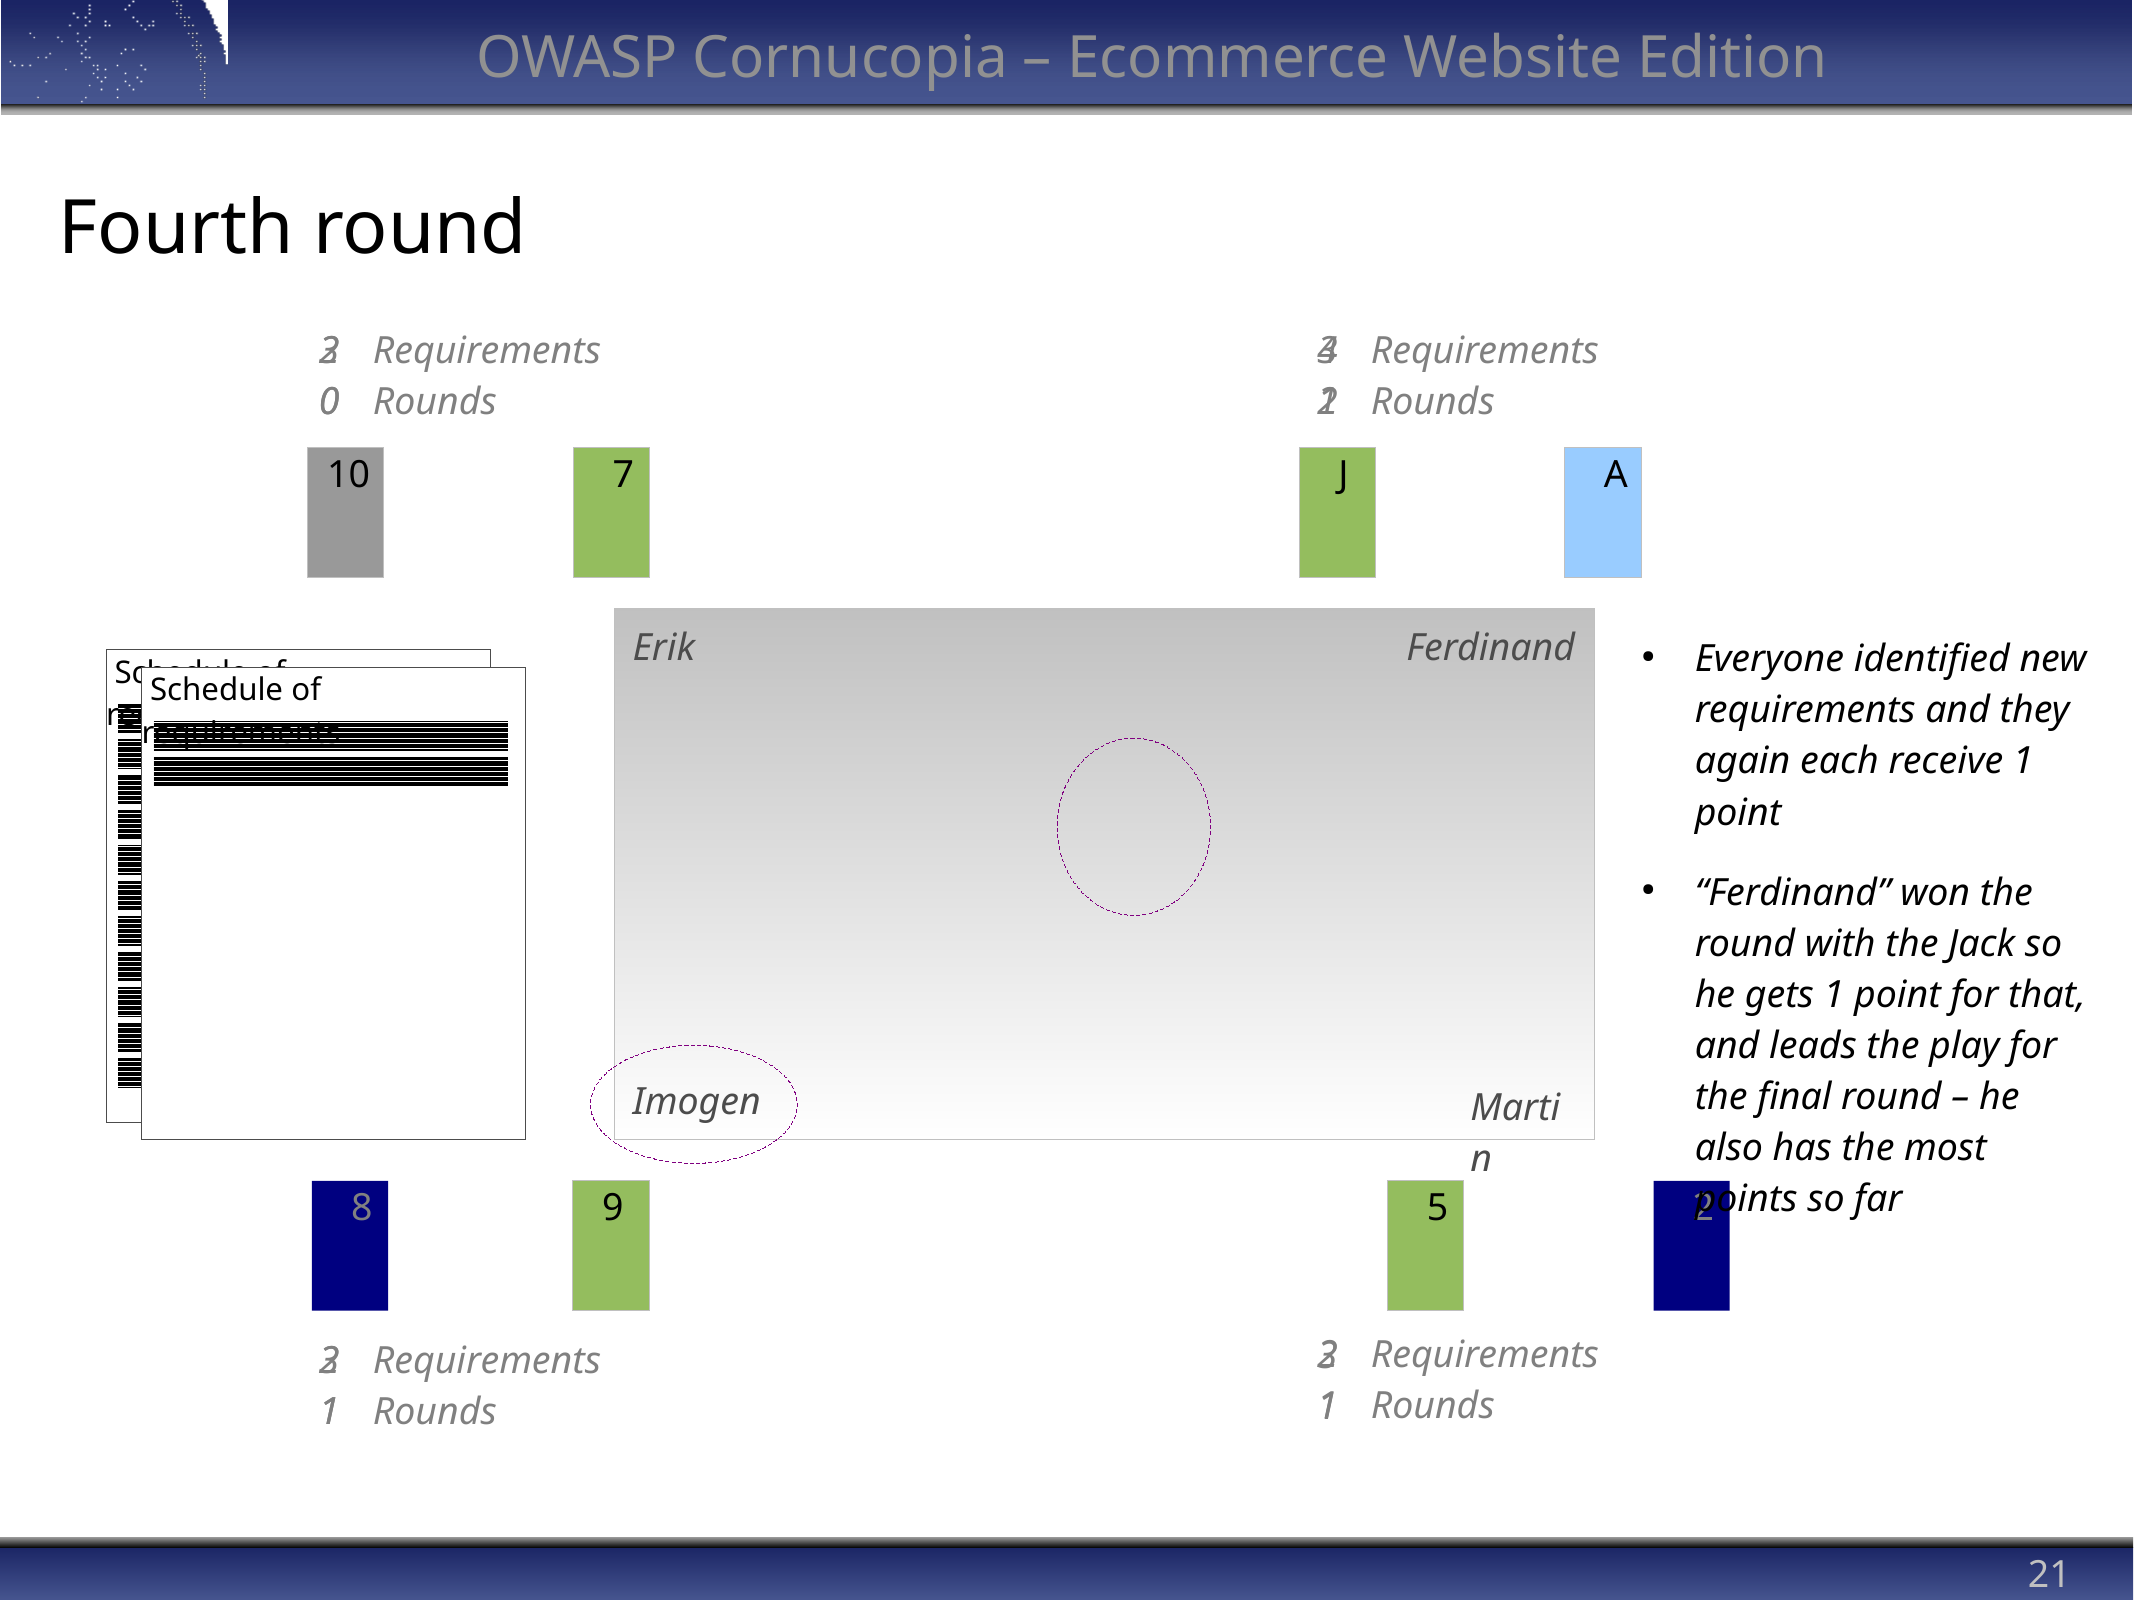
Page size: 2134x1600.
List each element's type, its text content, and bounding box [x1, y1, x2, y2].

list Requirements Rounds [1388, 1327, 1654, 1418]
list 7 [573, 447, 650, 578]
list [153, 755, 508, 786]
list Requirements Rounds [378, 1333, 656, 1424]
list [118, 986, 141, 1016]
list [118, 773, 141, 804]
list [614, 608, 1595, 1140]
list 2 [1721, 1193, 1730, 1209]
list 5 [1387, 1180, 1464, 1311]
list [118, 1057, 141, 1087]
list Erik [632, 620, 739, 681]
list Everyone identified new requirements and they again each receive 1 point “Ferdinand” won the round with the Jack so he gets 1 point for that, and leads the play for the final round – he also has the most points so far [1624, 631, 2093, 1182]
list A [1564, 447, 1642, 578]
list [118, 809, 141, 839]
title Fourth round [58, 124, 2126, 325]
list 10 [307, 447, 384, 578]
list Ferdinand [1406, 620, 1607, 681]
list 9 [572, 1180, 650, 1311]
list [118, 738, 141, 768]
list 4 2 [1316, 323, 1376, 414]
list 2 [1653, 1182, 1730, 1311]
list J [1299, 447, 1376, 578]
list [118, 844, 141, 875]
list [118, 950, 141, 981]
list [153, 720, 508, 751]
list Martin [1470, 1080, 1576, 1141]
list Requirements Rounds [378, 323, 656, 414]
list 3 1 [318, 1333, 378, 1424]
list [118, 702, 141, 733]
list 8 [311, 1180, 389, 1311]
list [118, 1021, 141, 1052]
list Schedule of requirements [141, 667, 526, 1140]
list [118, 915, 141, 945]
list Imogen [632, 1074, 798, 1135]
list 3 1 [1316, 1328, 1388, 1419]
list Requirements Rounds [1376, 323, 1654, 414]
list 3 0 [318, 323, 378, 414]
list Schedule of requirements [106, 649, 491, 1123]
list [118, 879, 141, 910]
